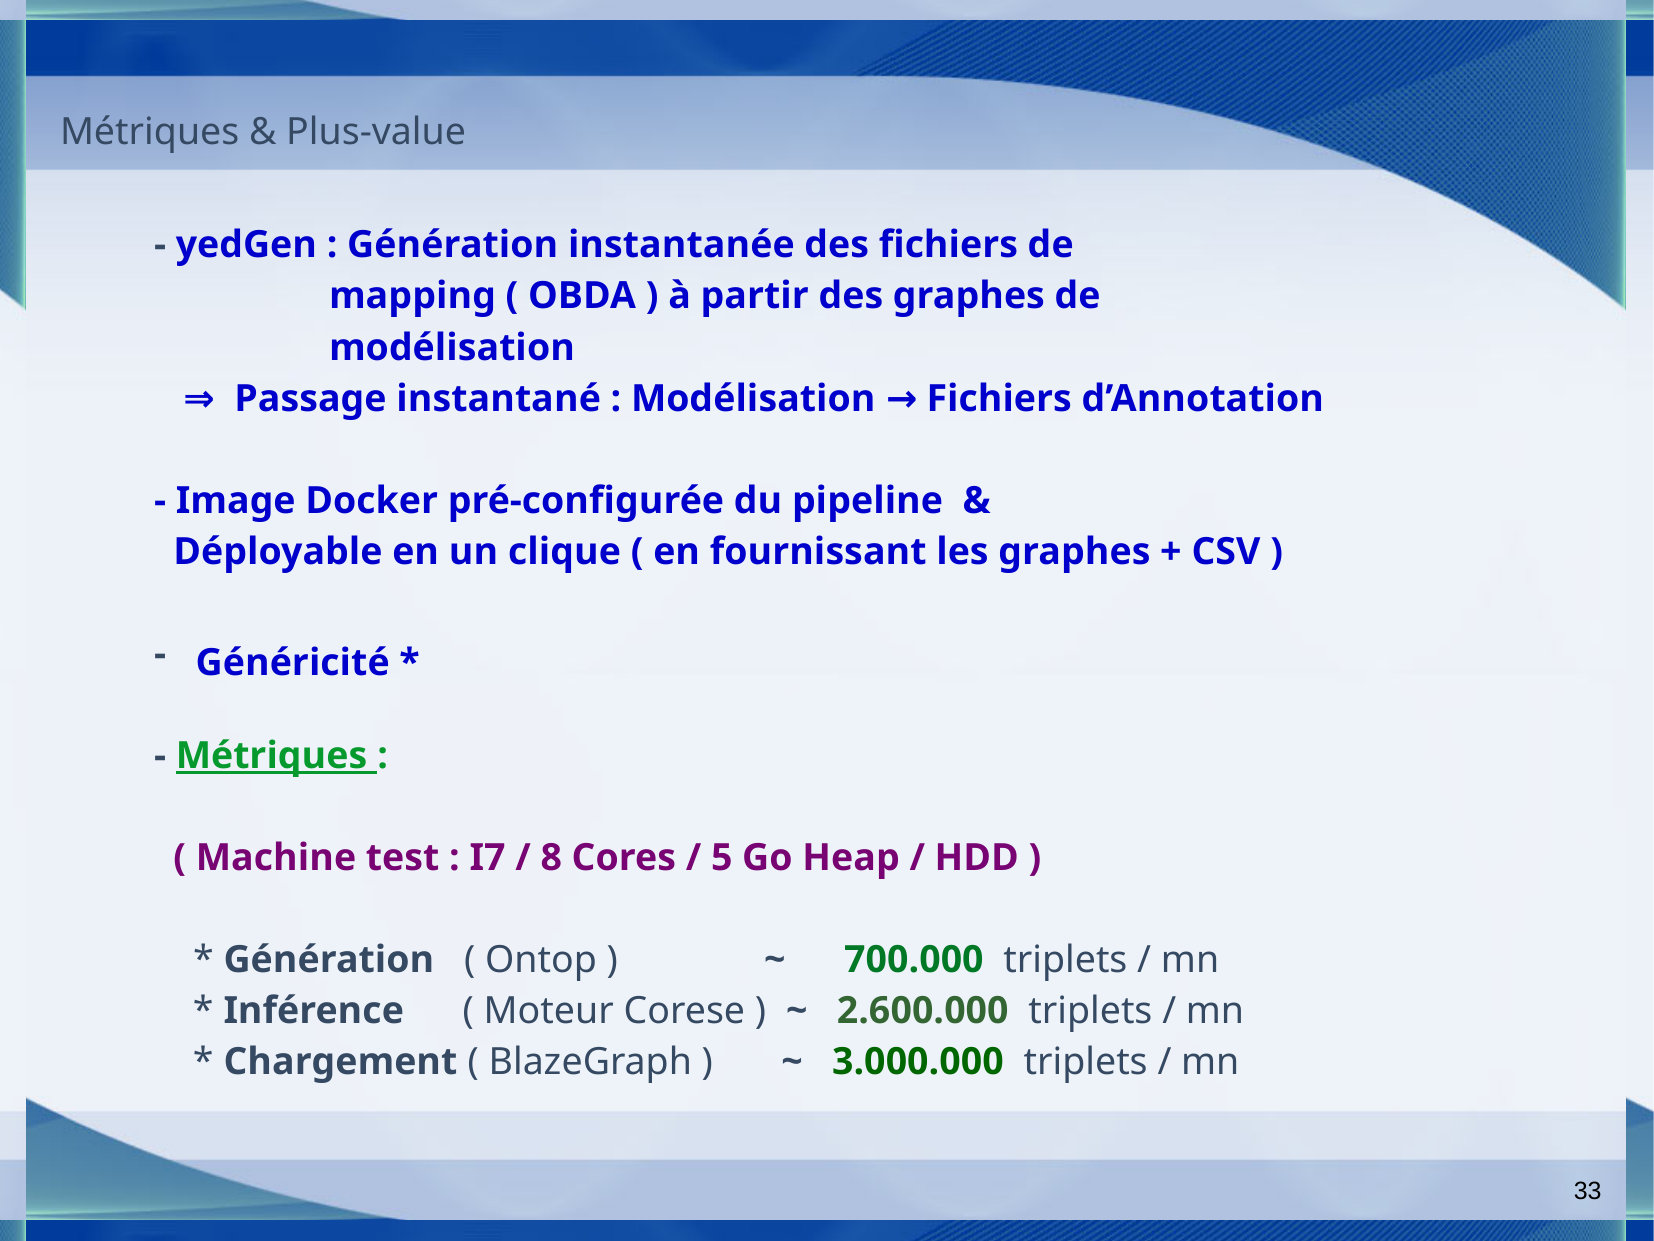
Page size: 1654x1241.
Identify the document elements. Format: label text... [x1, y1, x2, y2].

title - yedGen : Génération instantanée des fichiers de mapping ( OBDA ) à partir des graphes de modélisation ⇒ Passage instantané : Modélisation → Fichiers d’Annotation - Image Docker pré-configurée du pipeline & Déployable en un clique ( en fournissant les graphes + CSV ) - - Métriques : ( Machine test : I7 / 8 Cores / 5 Go Heap / HDD ) * Génération ( Ontop ) ~ 700.000 triplets / mn * Inférence ( Moteur Corese ) ~ 2.600.000 triplets / mn * Chargement ( BlazeGraph ) ~ 3.000.000 triplets / mn [11, 263, 1518, 1091]
text_box Généricité * [180, 627, 485, 697]
title Métriques & Plus-value [42, 87, 485, 175]
picture [0, 0, 1654, 1241]
text_box 33 [1559, 1169, 1625, 1213]
